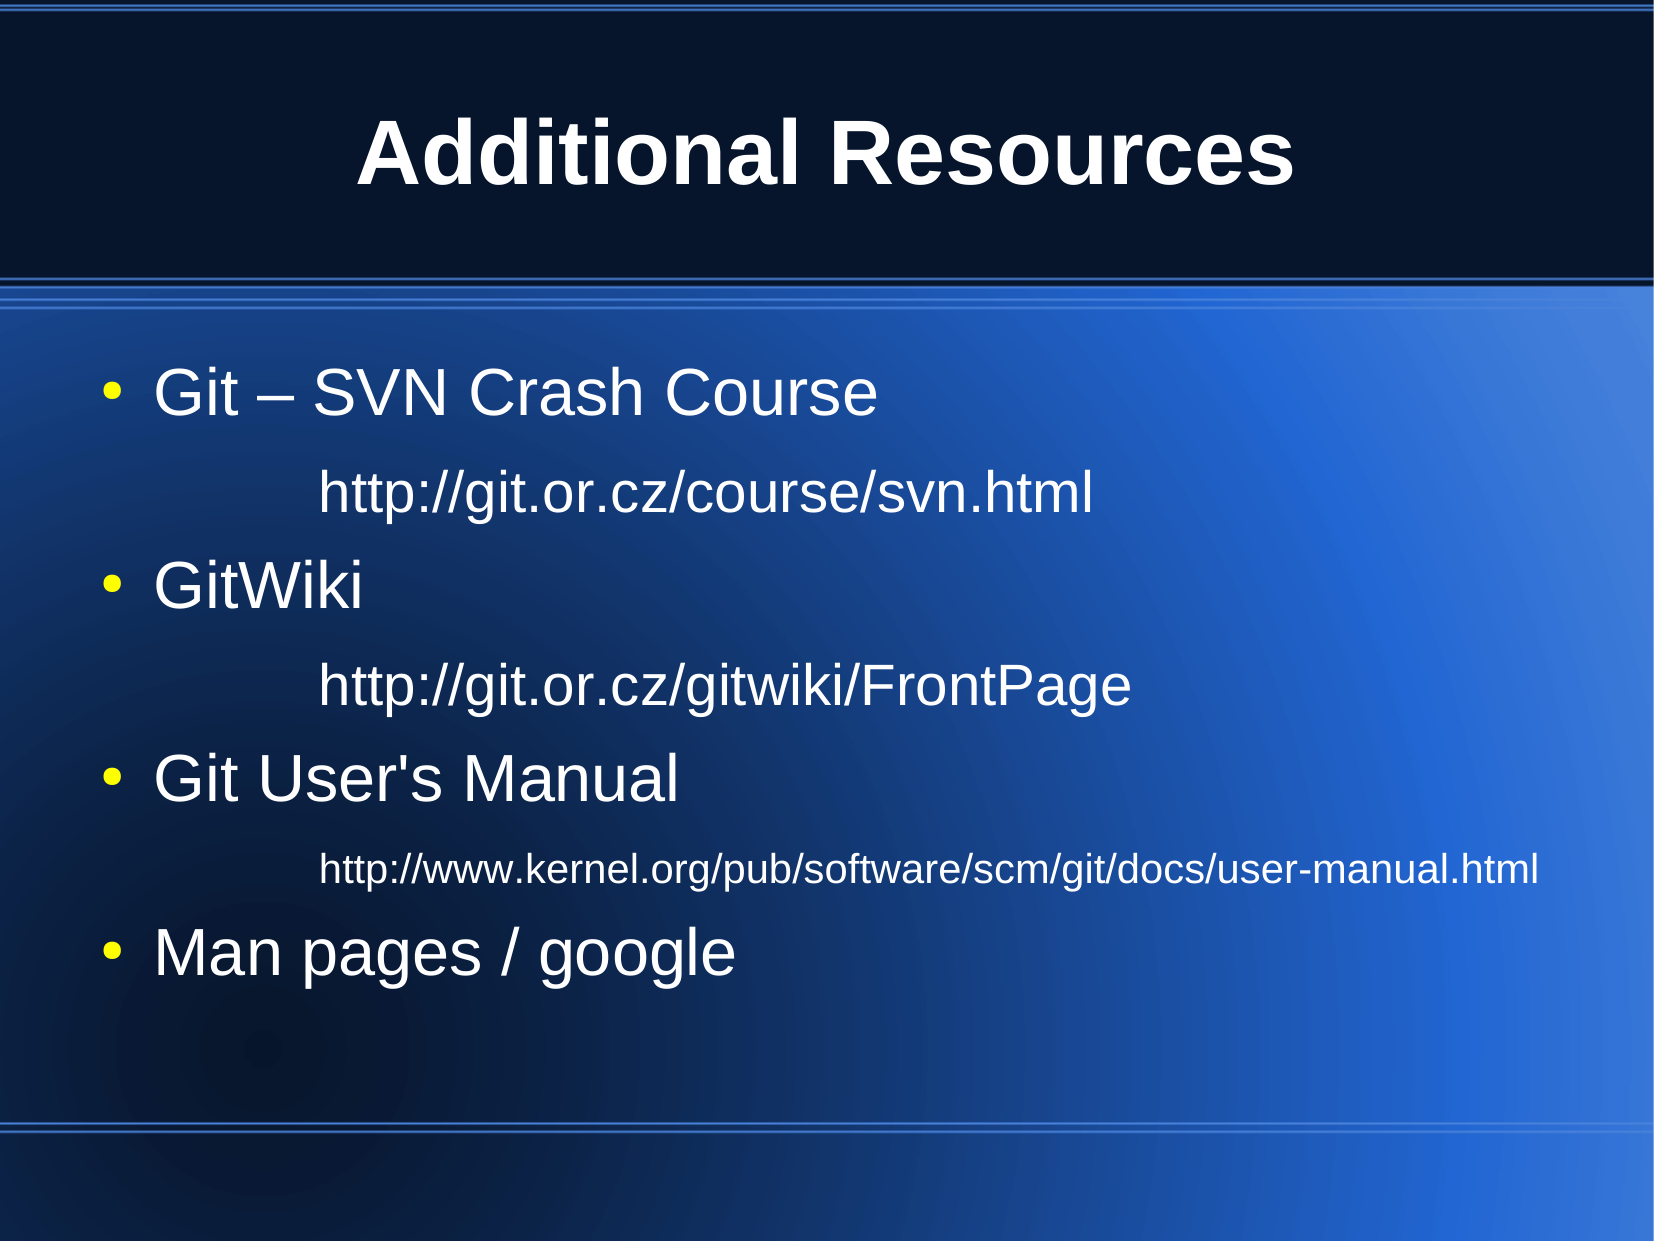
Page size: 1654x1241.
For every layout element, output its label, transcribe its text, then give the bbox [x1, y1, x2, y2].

picture [0, 0, 1654, 1241]
list Git – SVN Crash Course http://git.or.cz/course/svn.html GitWiki http://git.or.cz/gitwiki/FrontPage Git User's Manual http://www.kernel.org/pub/software/scm/git/docs/user-manual.html Man pages / google [82, 355, 1571, 1043]
title Additional Resources [82, 56, 1571, 250]
